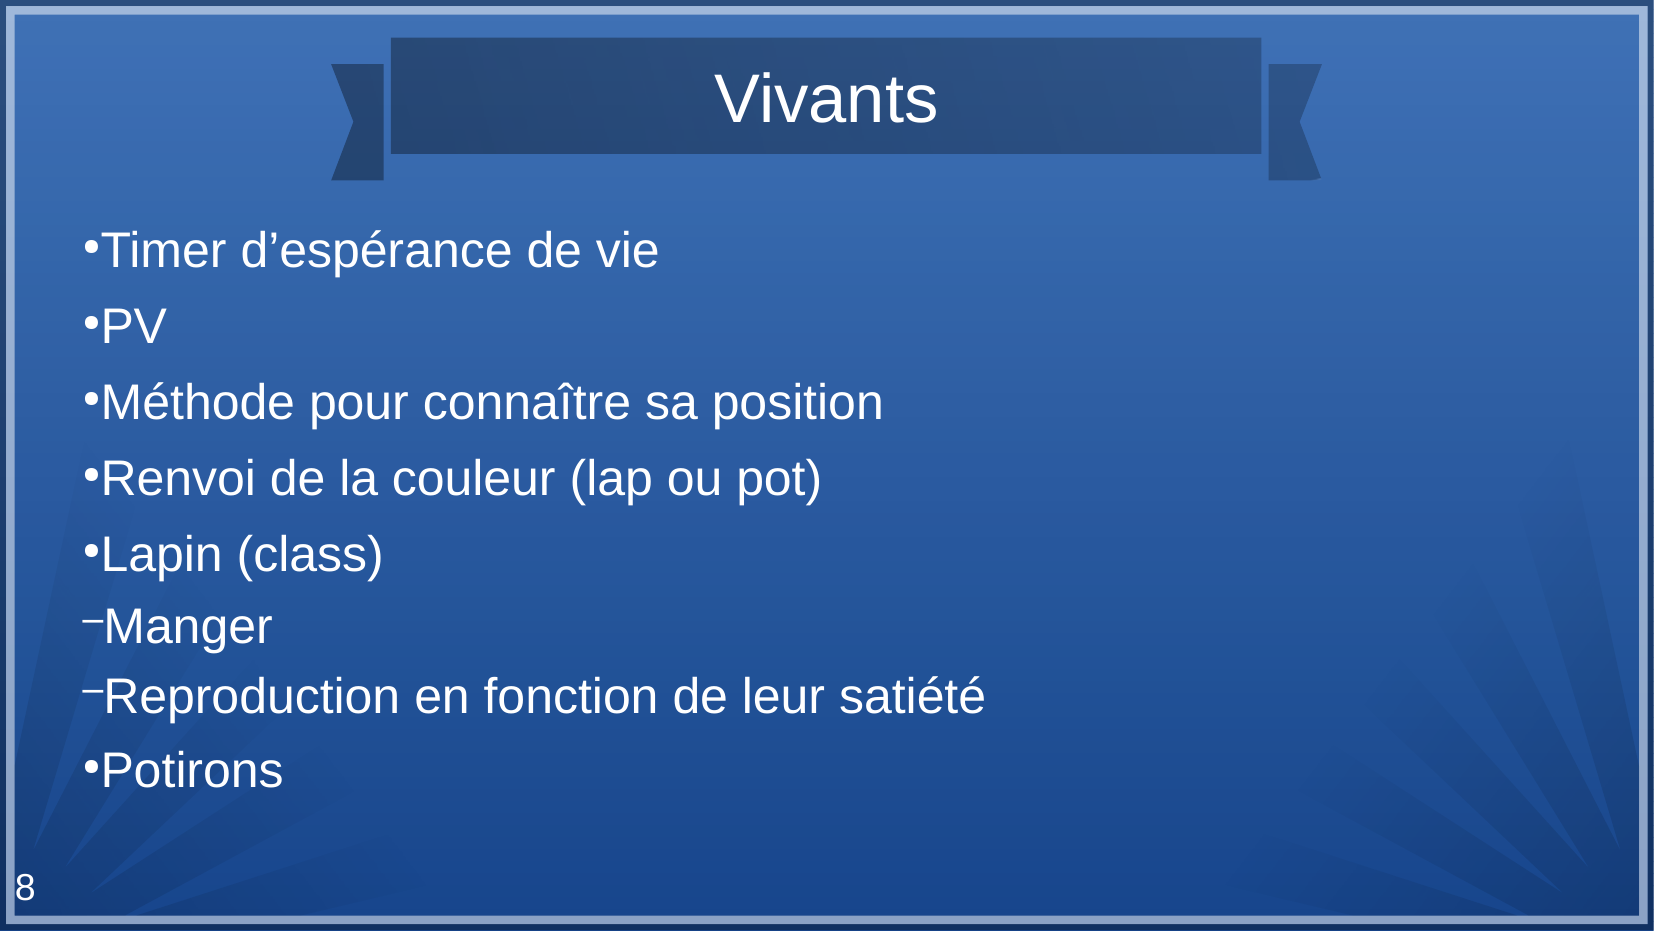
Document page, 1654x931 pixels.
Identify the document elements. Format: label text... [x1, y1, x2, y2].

list Timer d’espérance de vie PV Méthode pour connaître sa position Renvoi de la couleur (lap ou pot) Lapin (class) Manger Reproduction en fonction de leur satiété Potirons [82, 224, 1571, 848]
title Vivants [389, 35, 1264, 154]
text_box <numéro> [0, 859, 657, 931]
